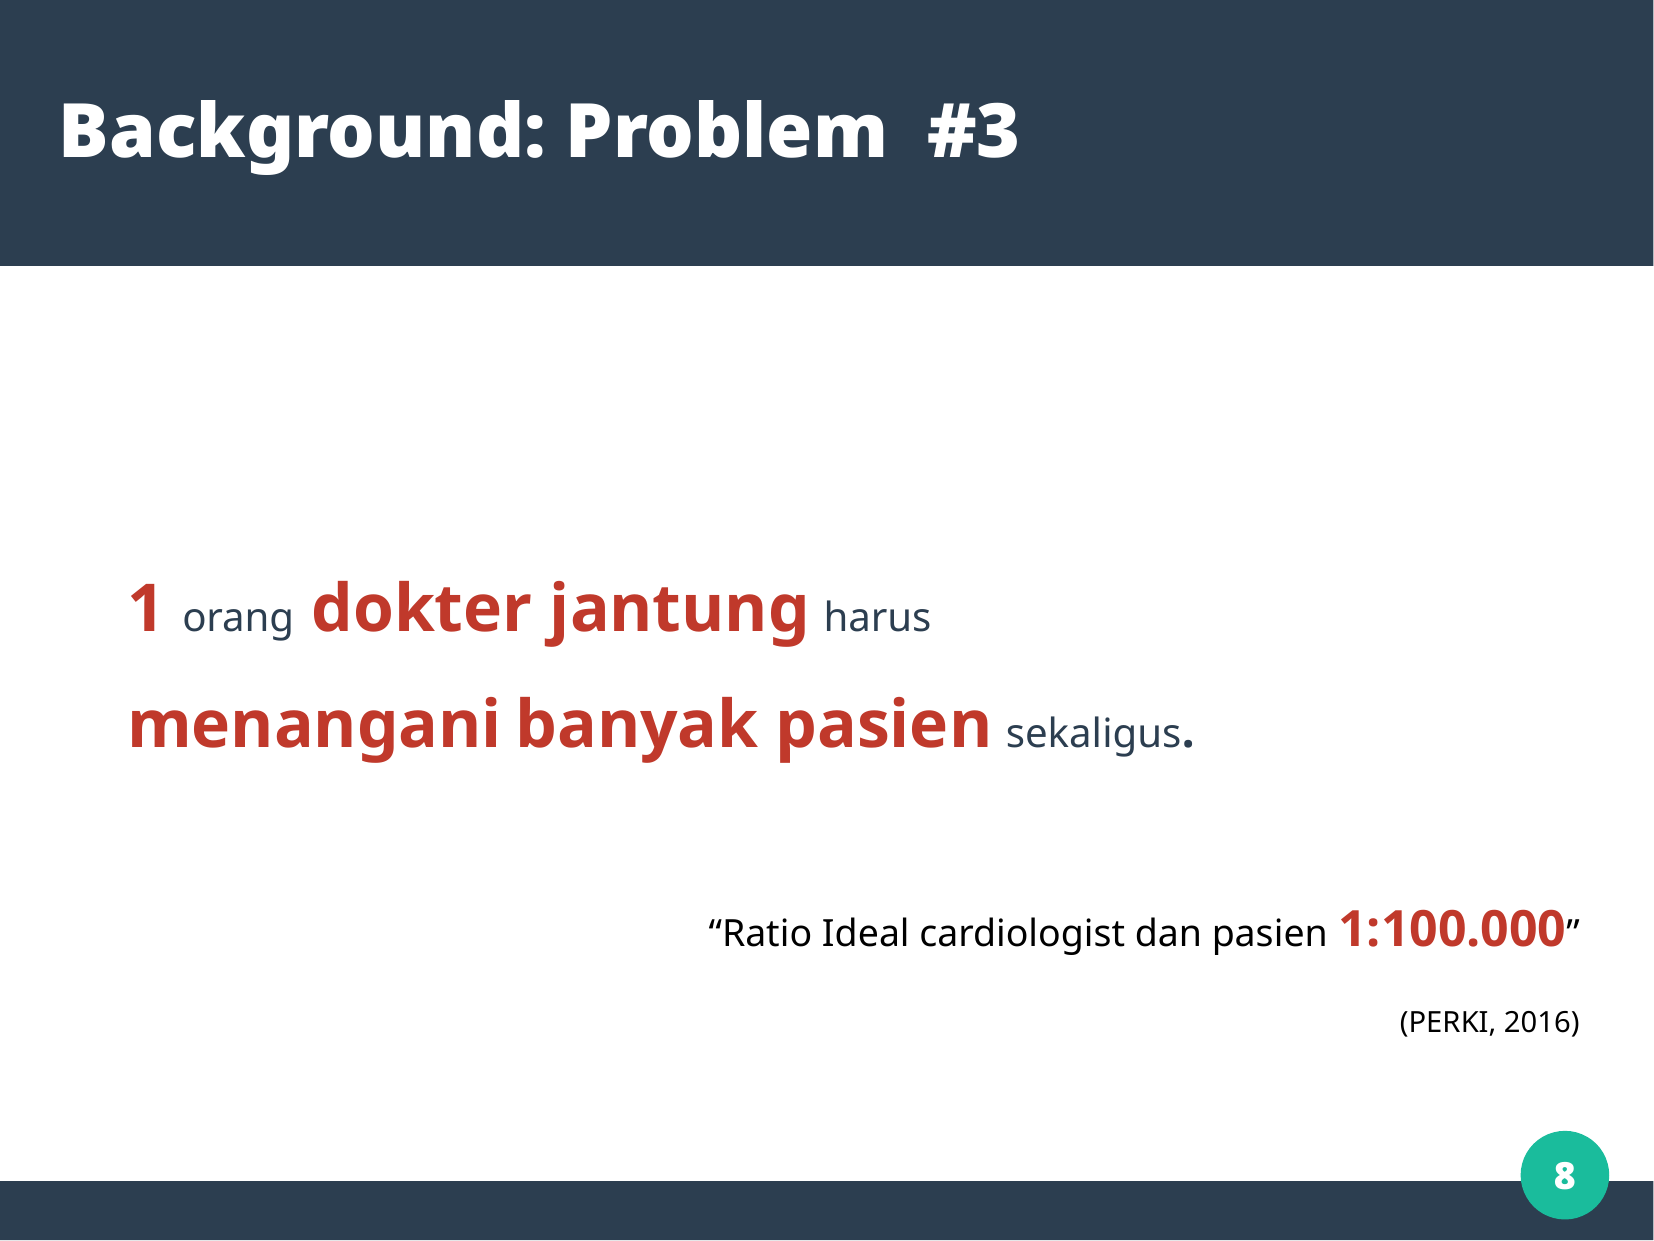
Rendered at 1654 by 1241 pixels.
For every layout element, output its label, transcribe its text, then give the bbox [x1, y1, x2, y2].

list 1 orang dokter jantung harus menangani banyak pasien sekaligus. [59, 561, 1595, 768]
title Background: Problem #3 [58, 49, 1595, 207]
text_box “Ratio Ideal cardiologist dan pasien 1:100.000” (PERKI, 2016) [251, 885, 1595, 1063]
